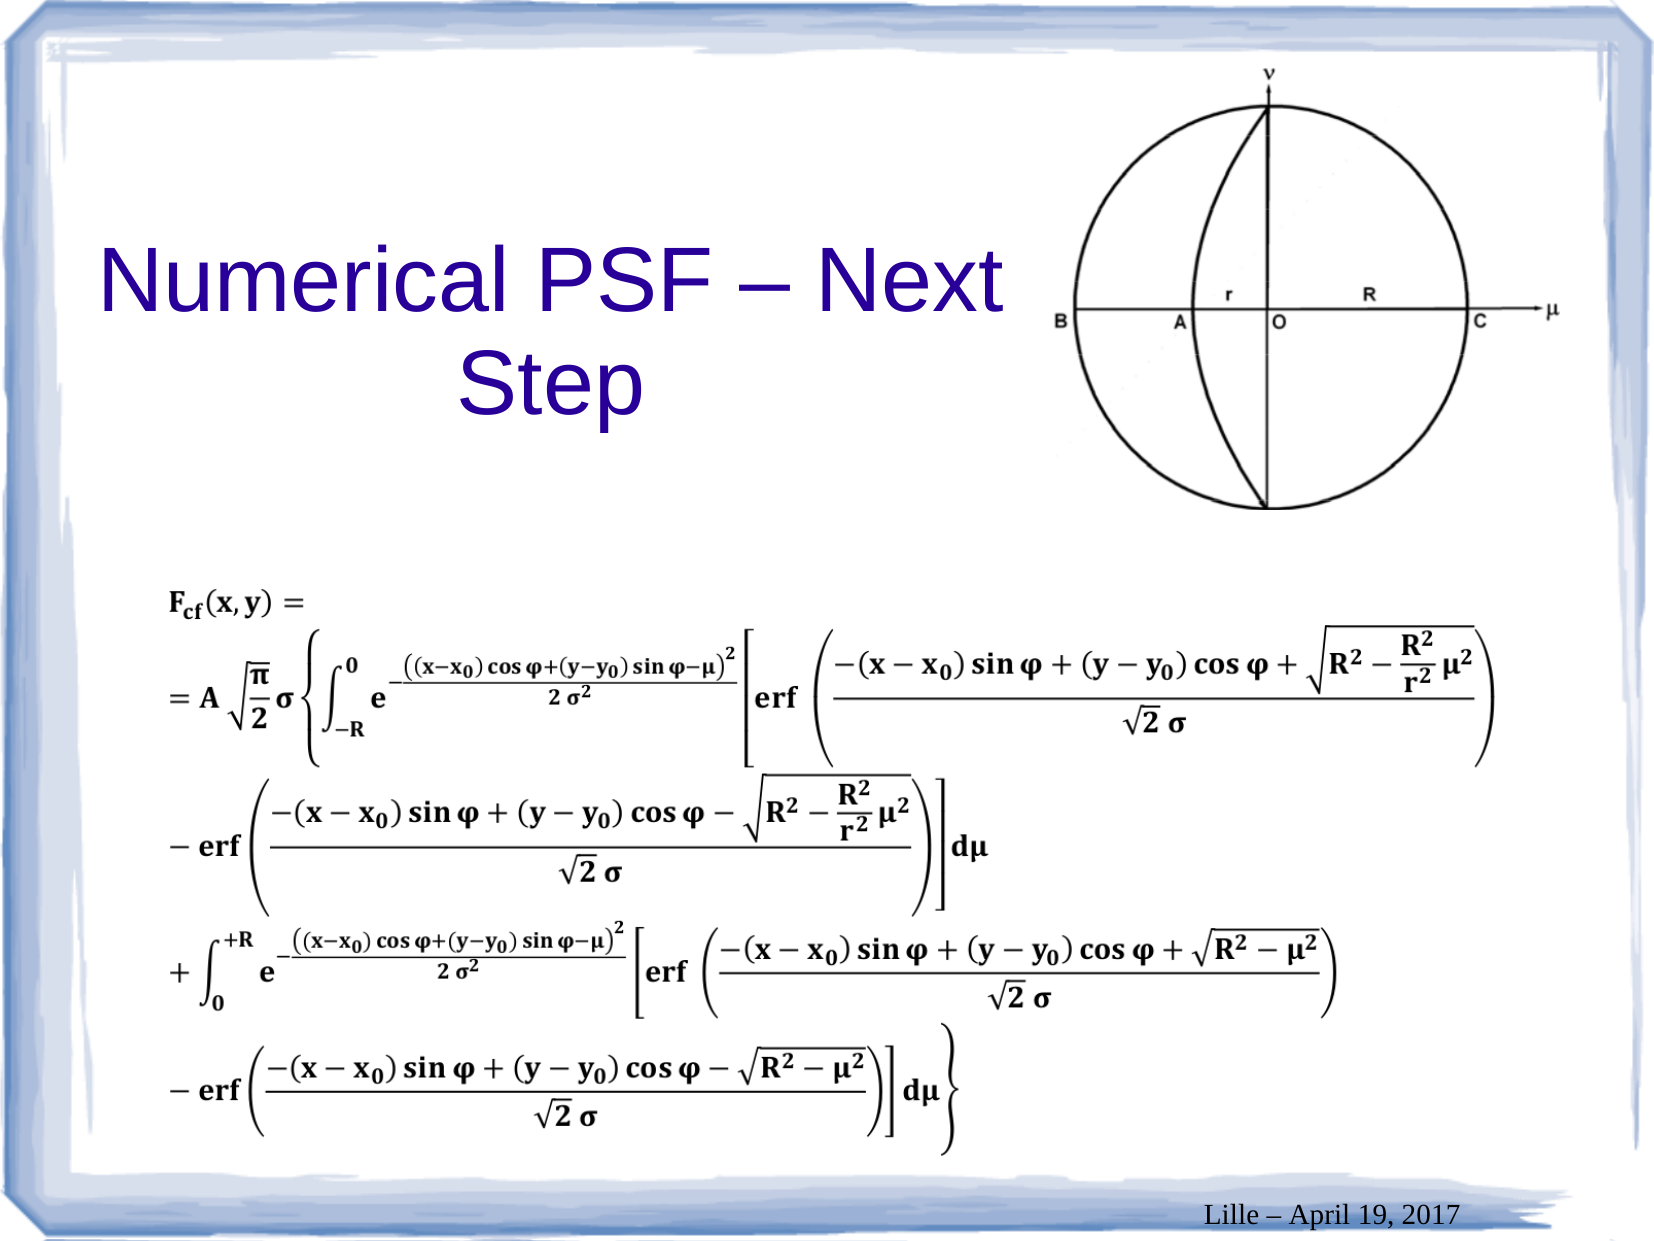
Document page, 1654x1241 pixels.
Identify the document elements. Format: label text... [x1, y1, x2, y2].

picture [0, 0, 1654, 1241]
title Numerical PSF – Next Step [82, 227, 1021, 436]
